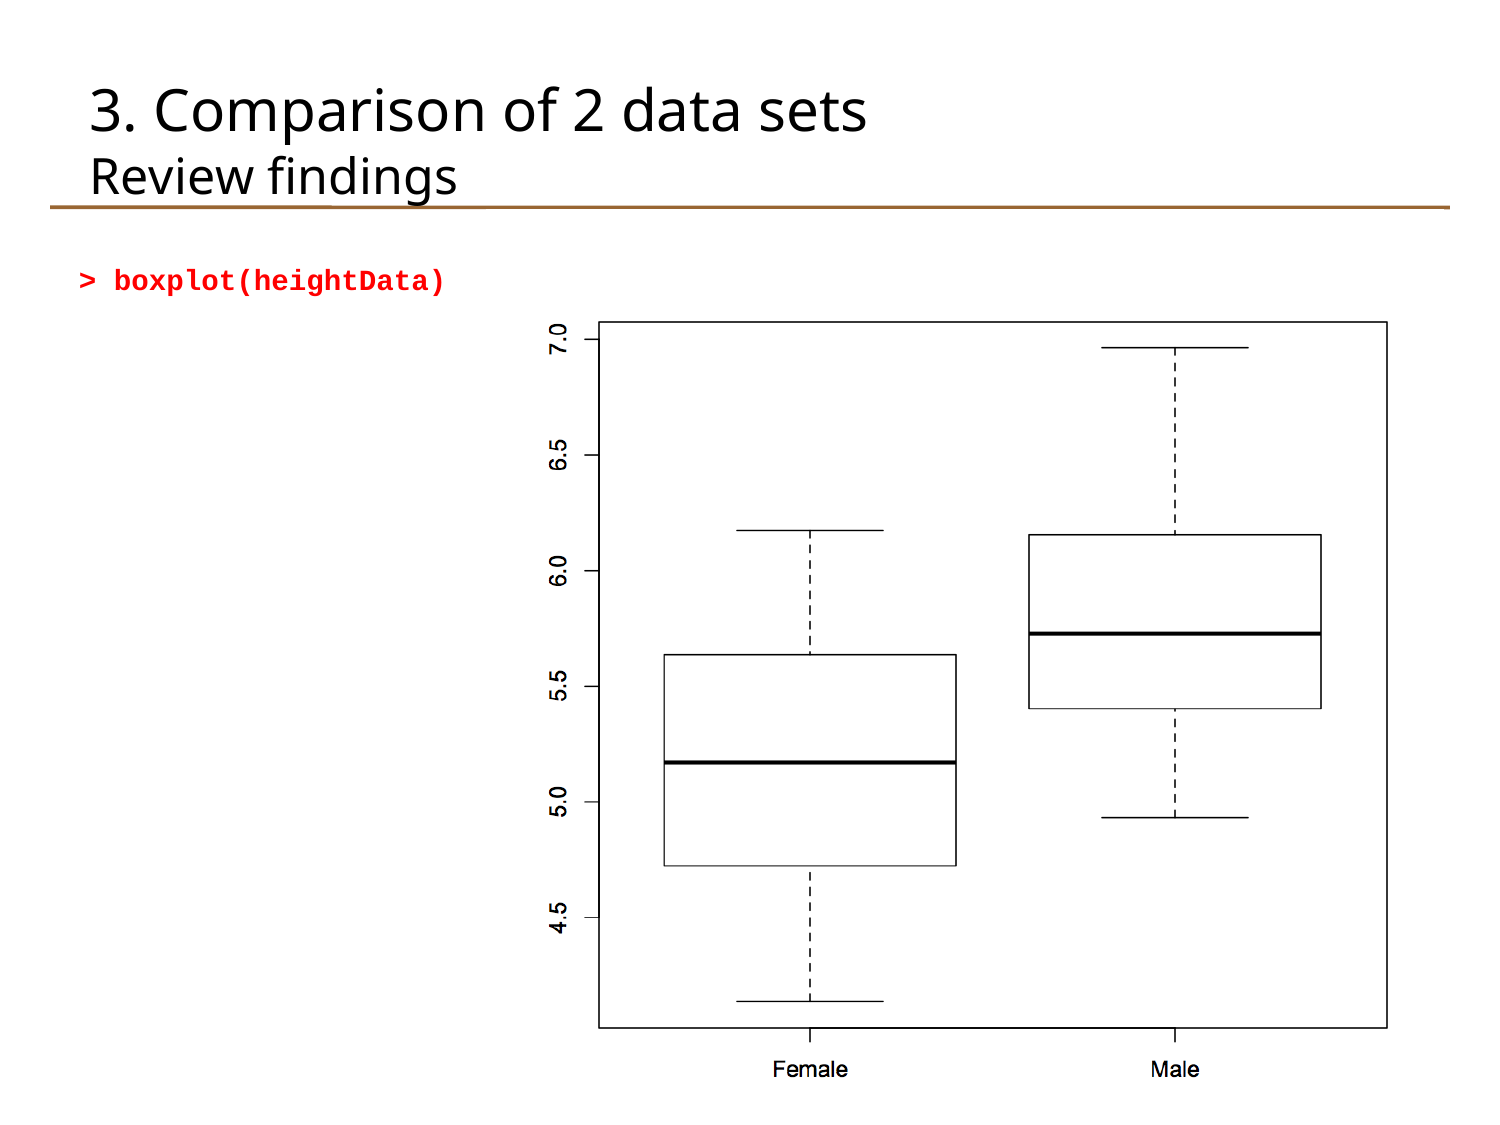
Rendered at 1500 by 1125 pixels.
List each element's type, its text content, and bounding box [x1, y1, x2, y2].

picture [486, 209, 1444, 1125]
text_box > boxplot(heightData) [64, 253, 866, 809]
text_box 3. Comparison of 2 data sets Review findings [75, 44, 1425, 233]
